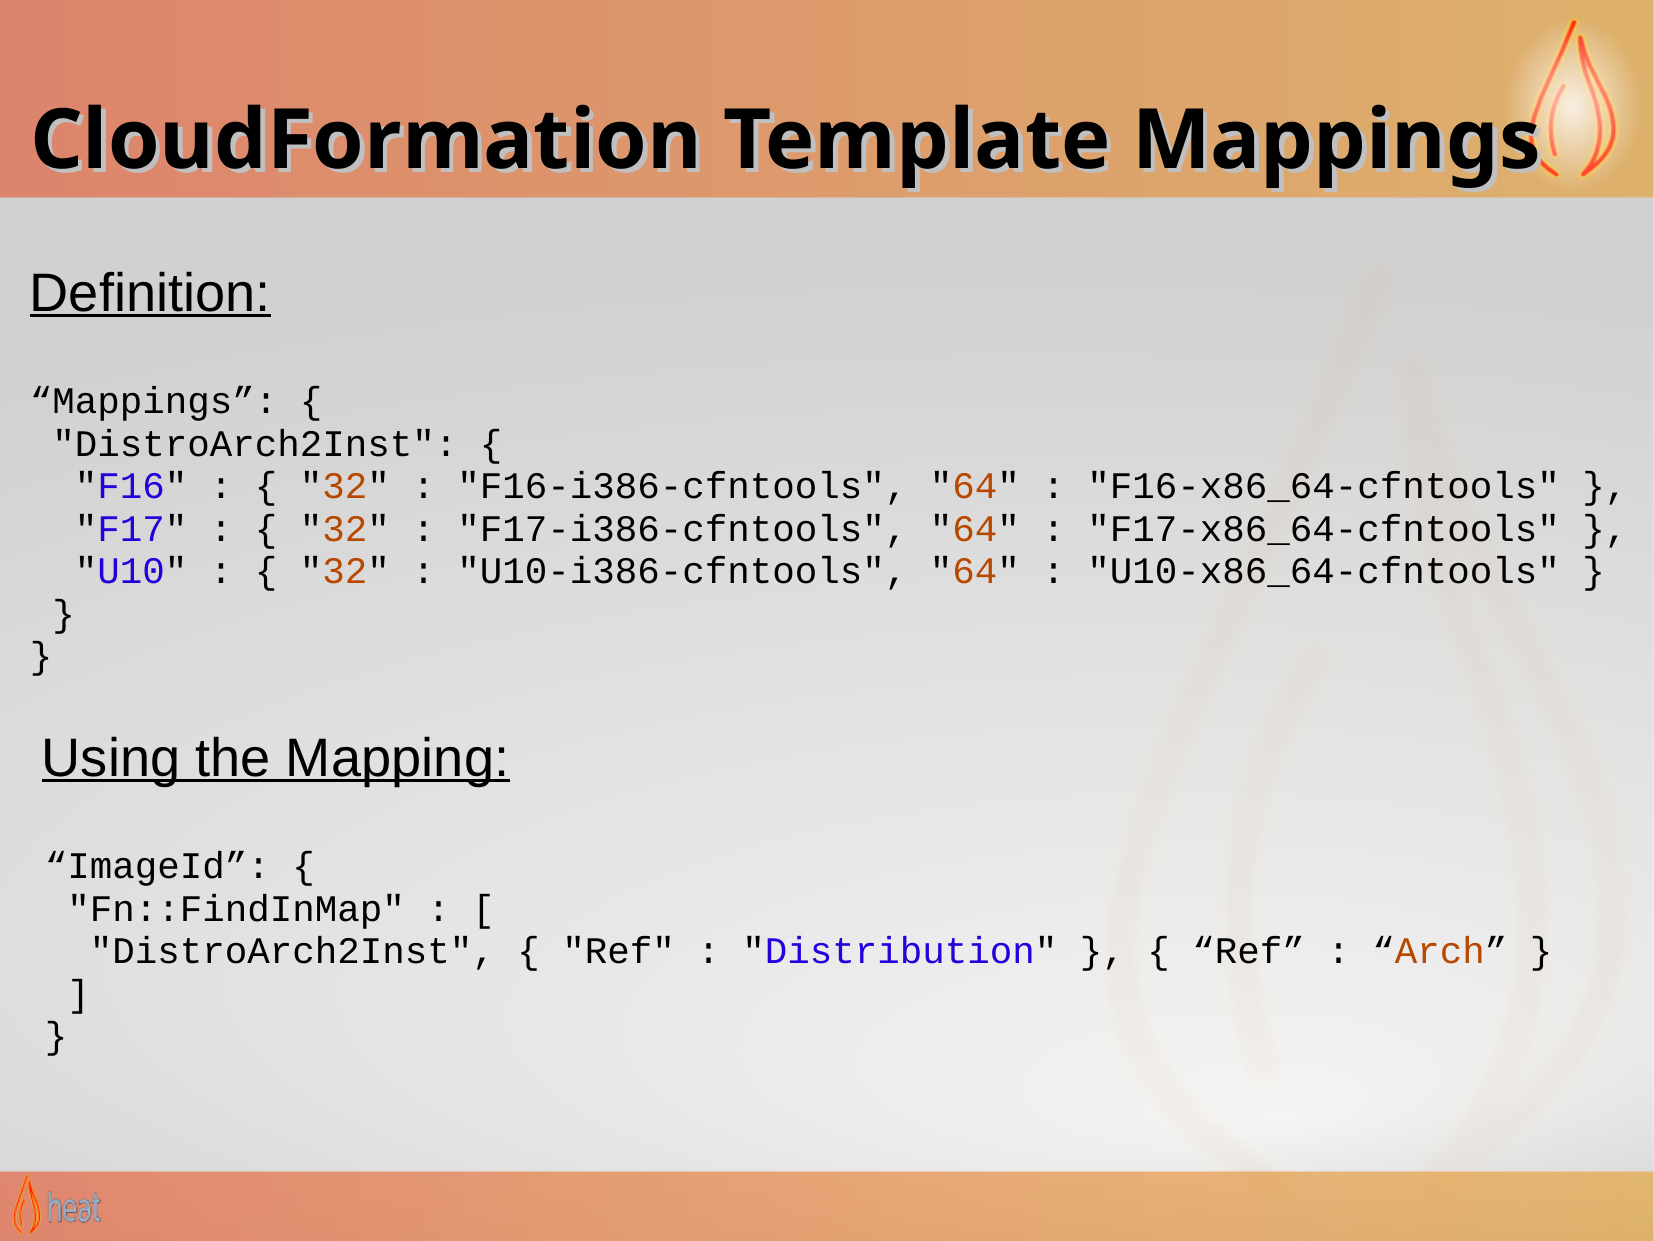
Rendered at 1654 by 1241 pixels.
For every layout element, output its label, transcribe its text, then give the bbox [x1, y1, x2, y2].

text_box Using the Mapping: [27, 719, 571, 796]
text_box Definition: [15, 255, 466, 331]
title CloudFormation Template Mappings [30, 23, 1606, 249]
text_box “ImageId”: { "Fn::FindInMap" : [ "DistroArch2Inst", { "Ref" : "Distribution" }, { “Ref” : “Arch” } ] } [30, 840, 1654, 1068]
picture [0, 0, 1654, 1241]
text_box “Mappings”: { "DistroArch2Inst": { "F16" : { "32" : "F16-i386-cfntools", "64" : "F16-x86_64-cfntools" }, "F17" : { "32" : "F17-i386-cfntools", "64" : "F17-x86_64-cfntools" }, "U10" : { "32" : "U10-i386-cfntools", "64" : "U10-x86_64-cfntools" } } } [15, 375, 1651, 688]
